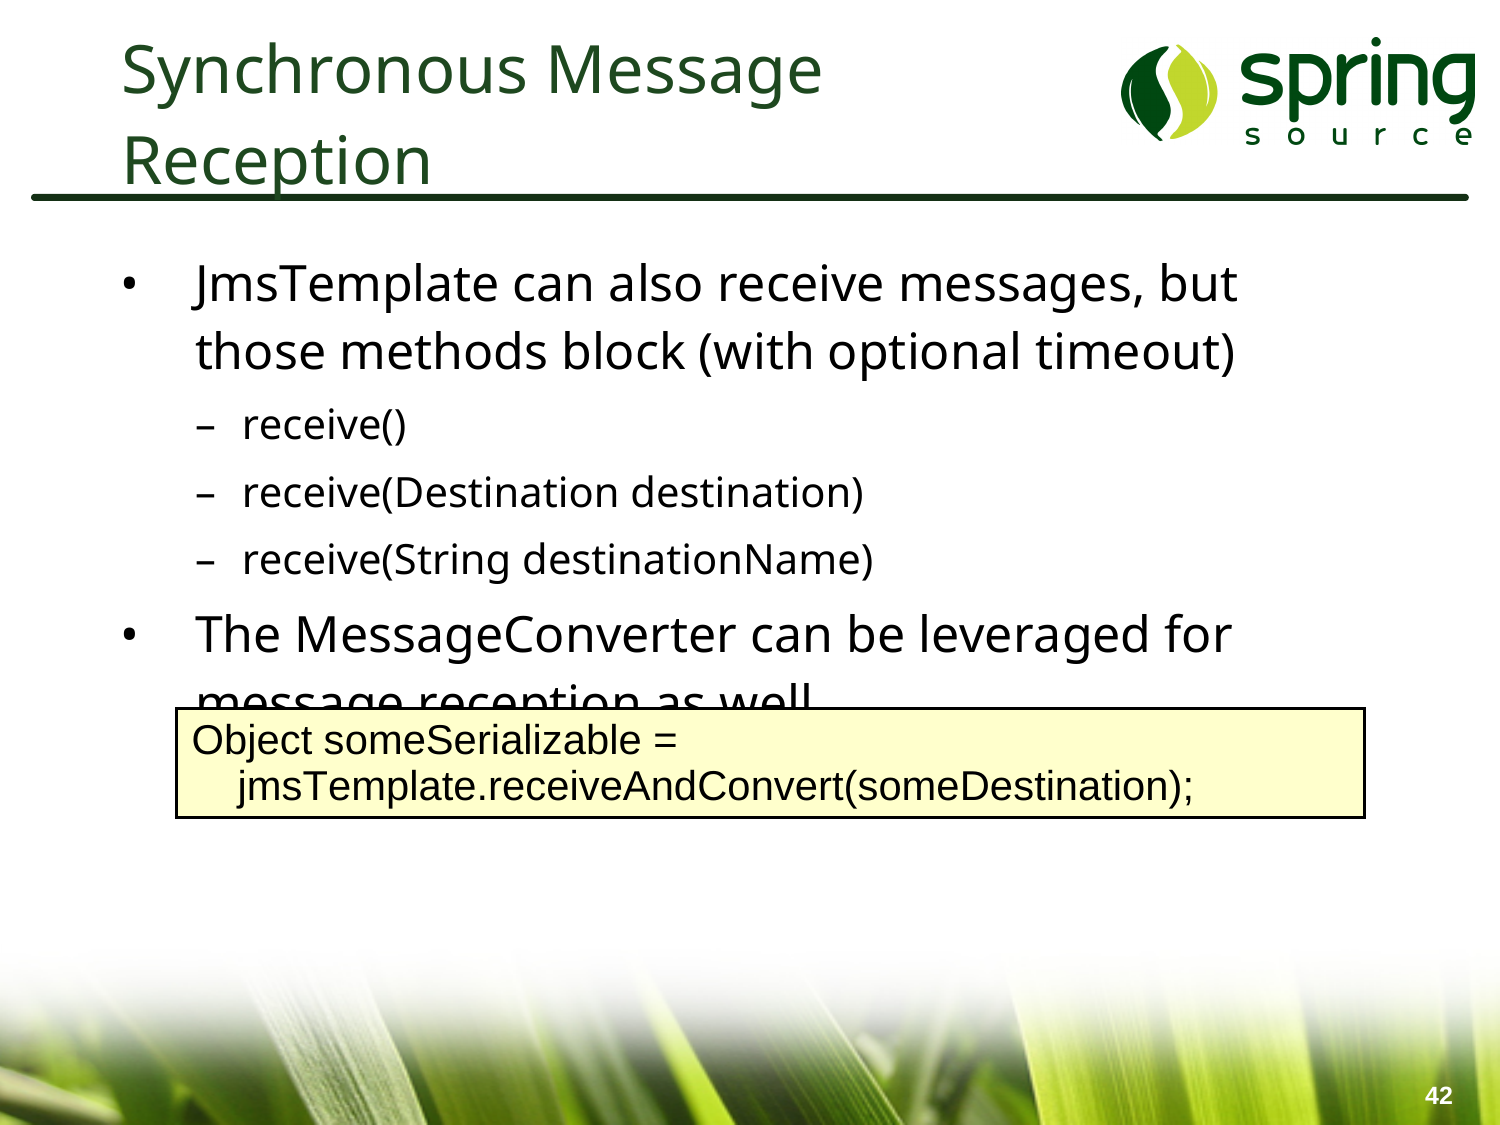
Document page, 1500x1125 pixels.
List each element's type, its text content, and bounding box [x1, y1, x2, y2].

picture [1139, 37, 1475, 145]
title Synchronous Message Reception [106, 15, 1139, 193]
picture [0, 944, 1500, 1125]
text_box Object someSerializable = jmsTemplate.receiveAndConvert(someDestination); [176, 708, 1365, 818]
list JmsTemplate can also receive messages, but those methods block (with optional timeout) receive() receive(Destination destination) receive(String destinationName) The MessageConverter can be leveraged for message reception as well [105, 240, 1396, 904]
